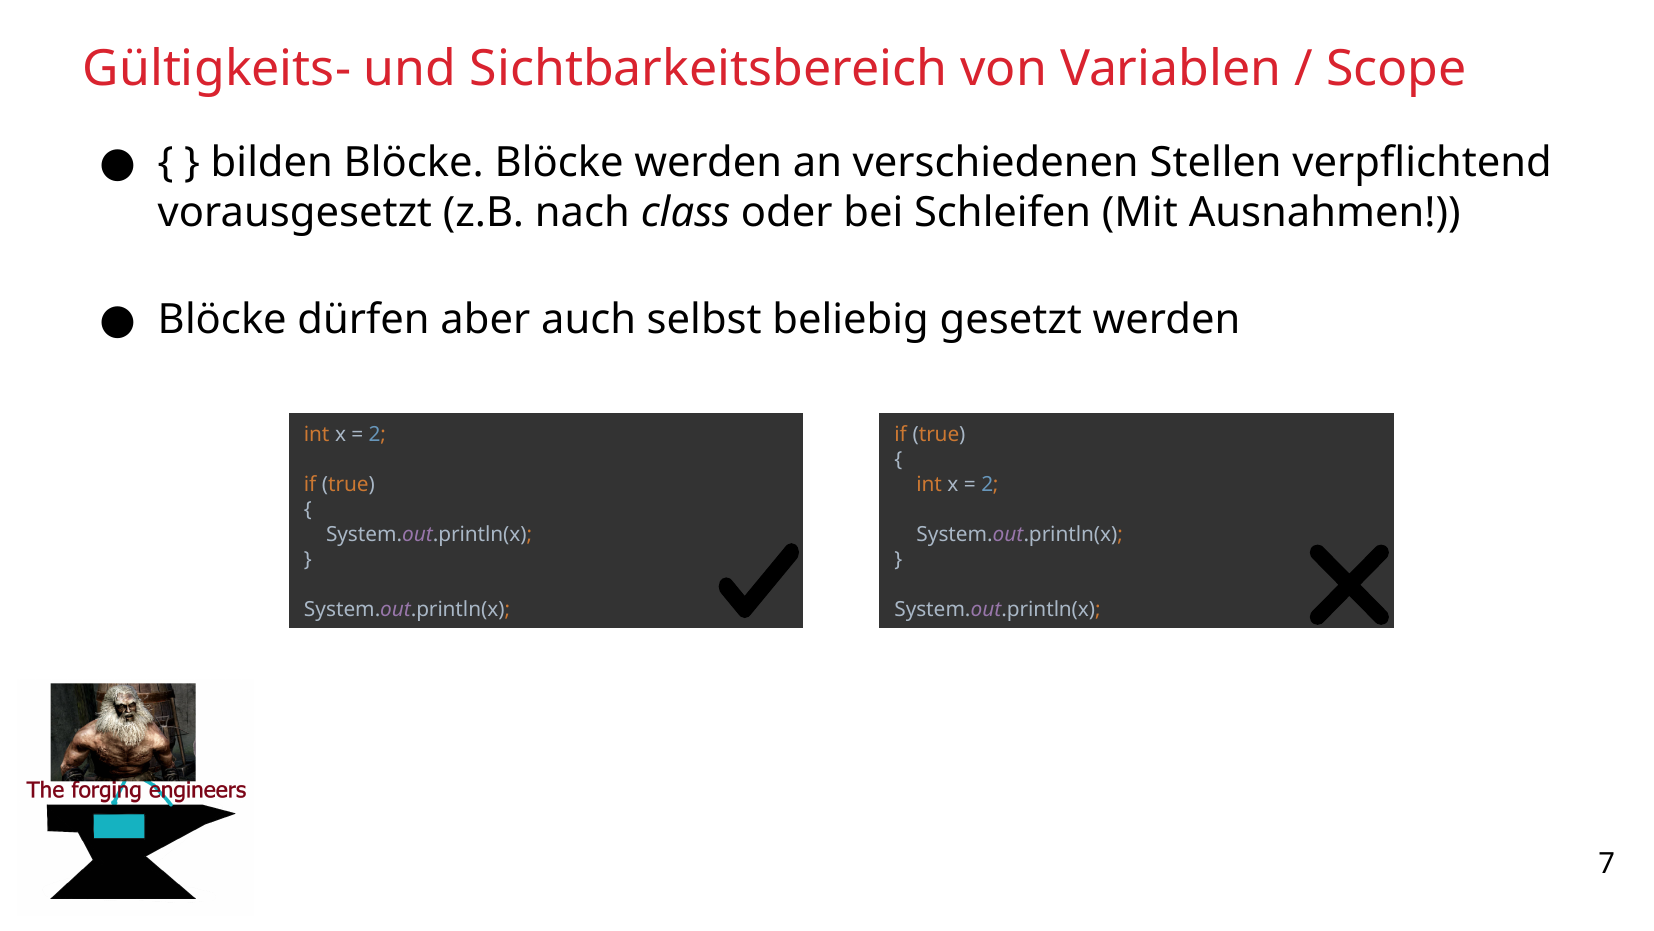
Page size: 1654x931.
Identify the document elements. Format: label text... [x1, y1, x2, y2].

picture [17, 679, 254, 916]
picture [1305, 539, 1394, 629]
text_box int x = 2; if (true) { System.out.println(x); } System.out.println(x); [289, 413, 803, 628]
title Gültigkeits- und Sichtbarkeitsbereich von Variablen / Scope [82, 37, 1571, 95]
picture [714, 539, 804, 629]
text_box if (true) { int x = 2; System.out.println(x); } System.out.println(x); [879, 413, 1394, 628]
subtitle { } bilden Blöcke. Blöcke werden an verschiedenen Stellen verpflichtend vorausgesetzt (z.B. nach class oder bei Schleifen (Mit Ausnahmen!)) Blöcke dürfen aber auch selbst beliebig gesetzt werden [82, 134, 1560, 343]
